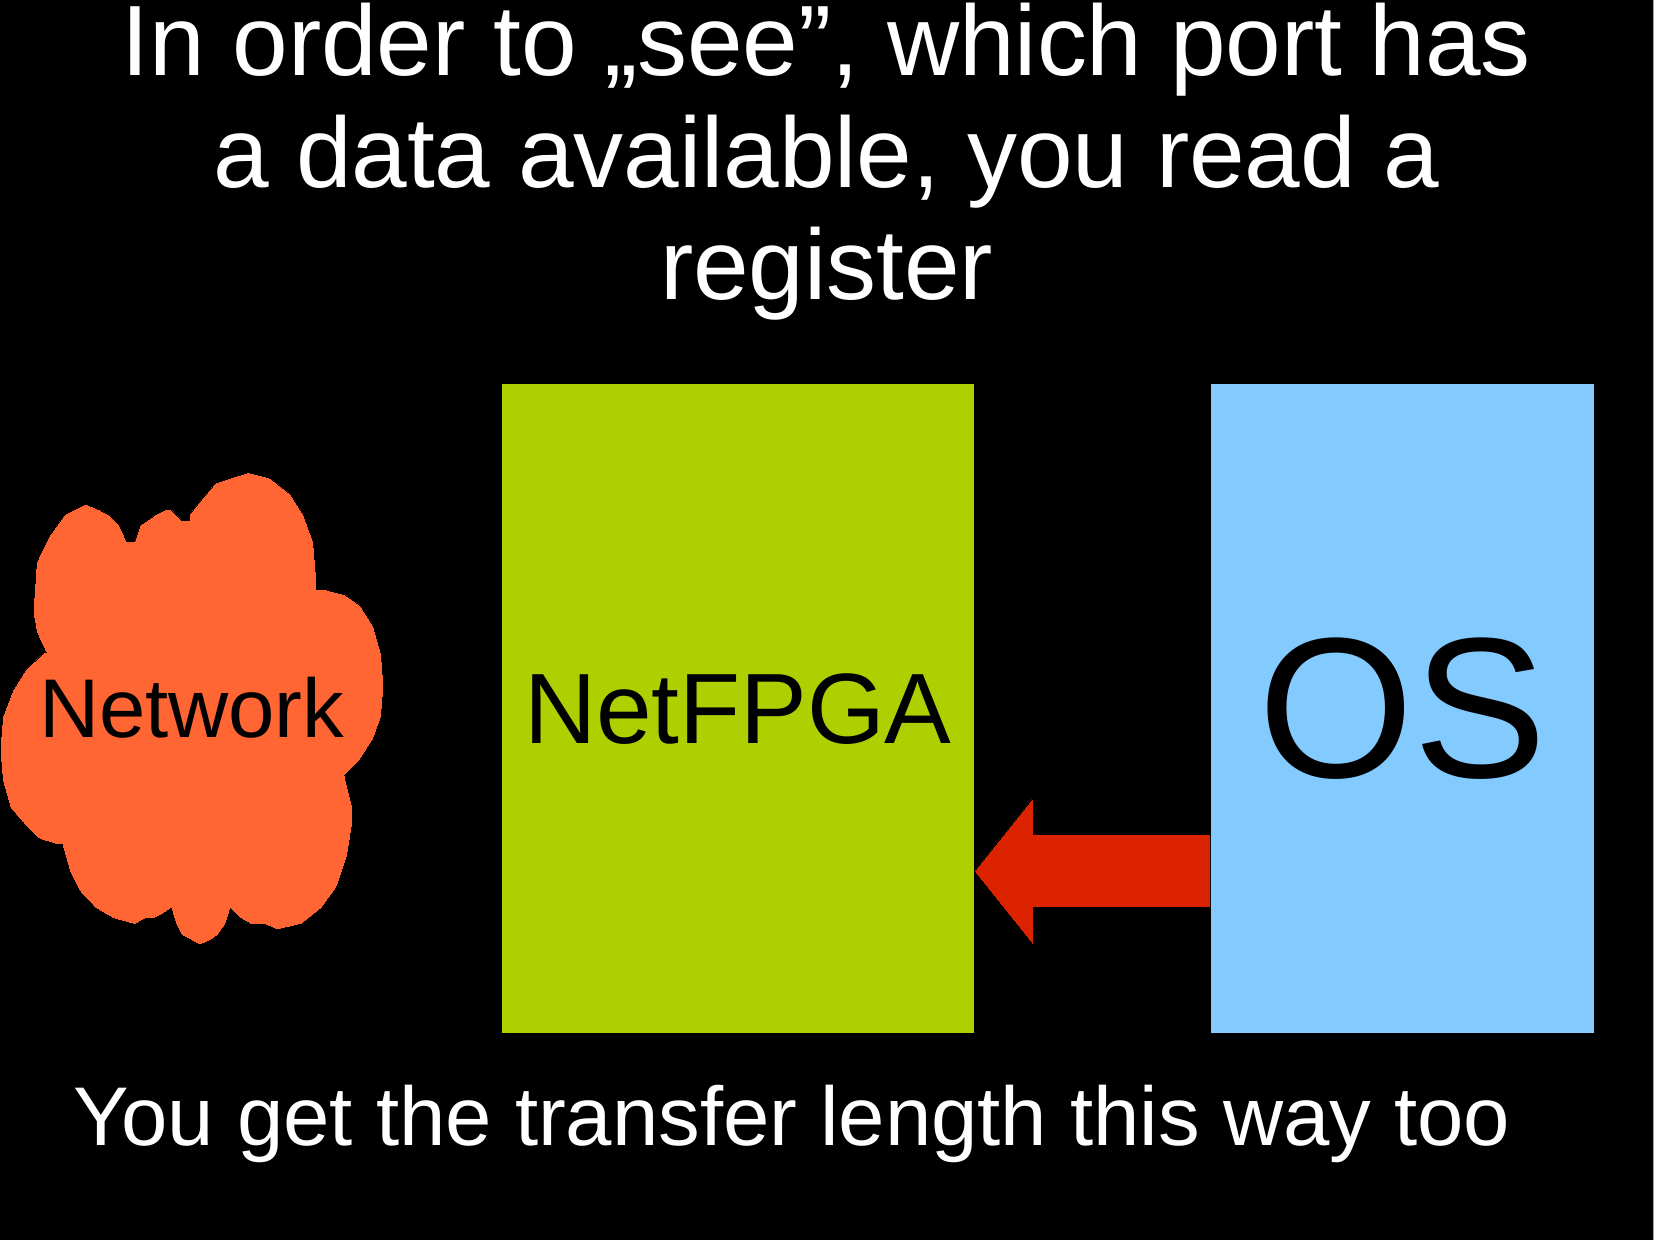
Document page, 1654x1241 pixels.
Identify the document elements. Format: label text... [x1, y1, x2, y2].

text_box OS [1210, 383, 1595, 1034]
text_box NetFPGA [501, 383, 975, 1034]
text_box You get the transfer length this way too [59, 1062, 1595, 1171]
title In order to „see”, which port has a data available, you read a register [82, 41, 1571, 265]
text_box Network [0, 472, 384, 945]
text_box [974, 797, 1211, 945]
